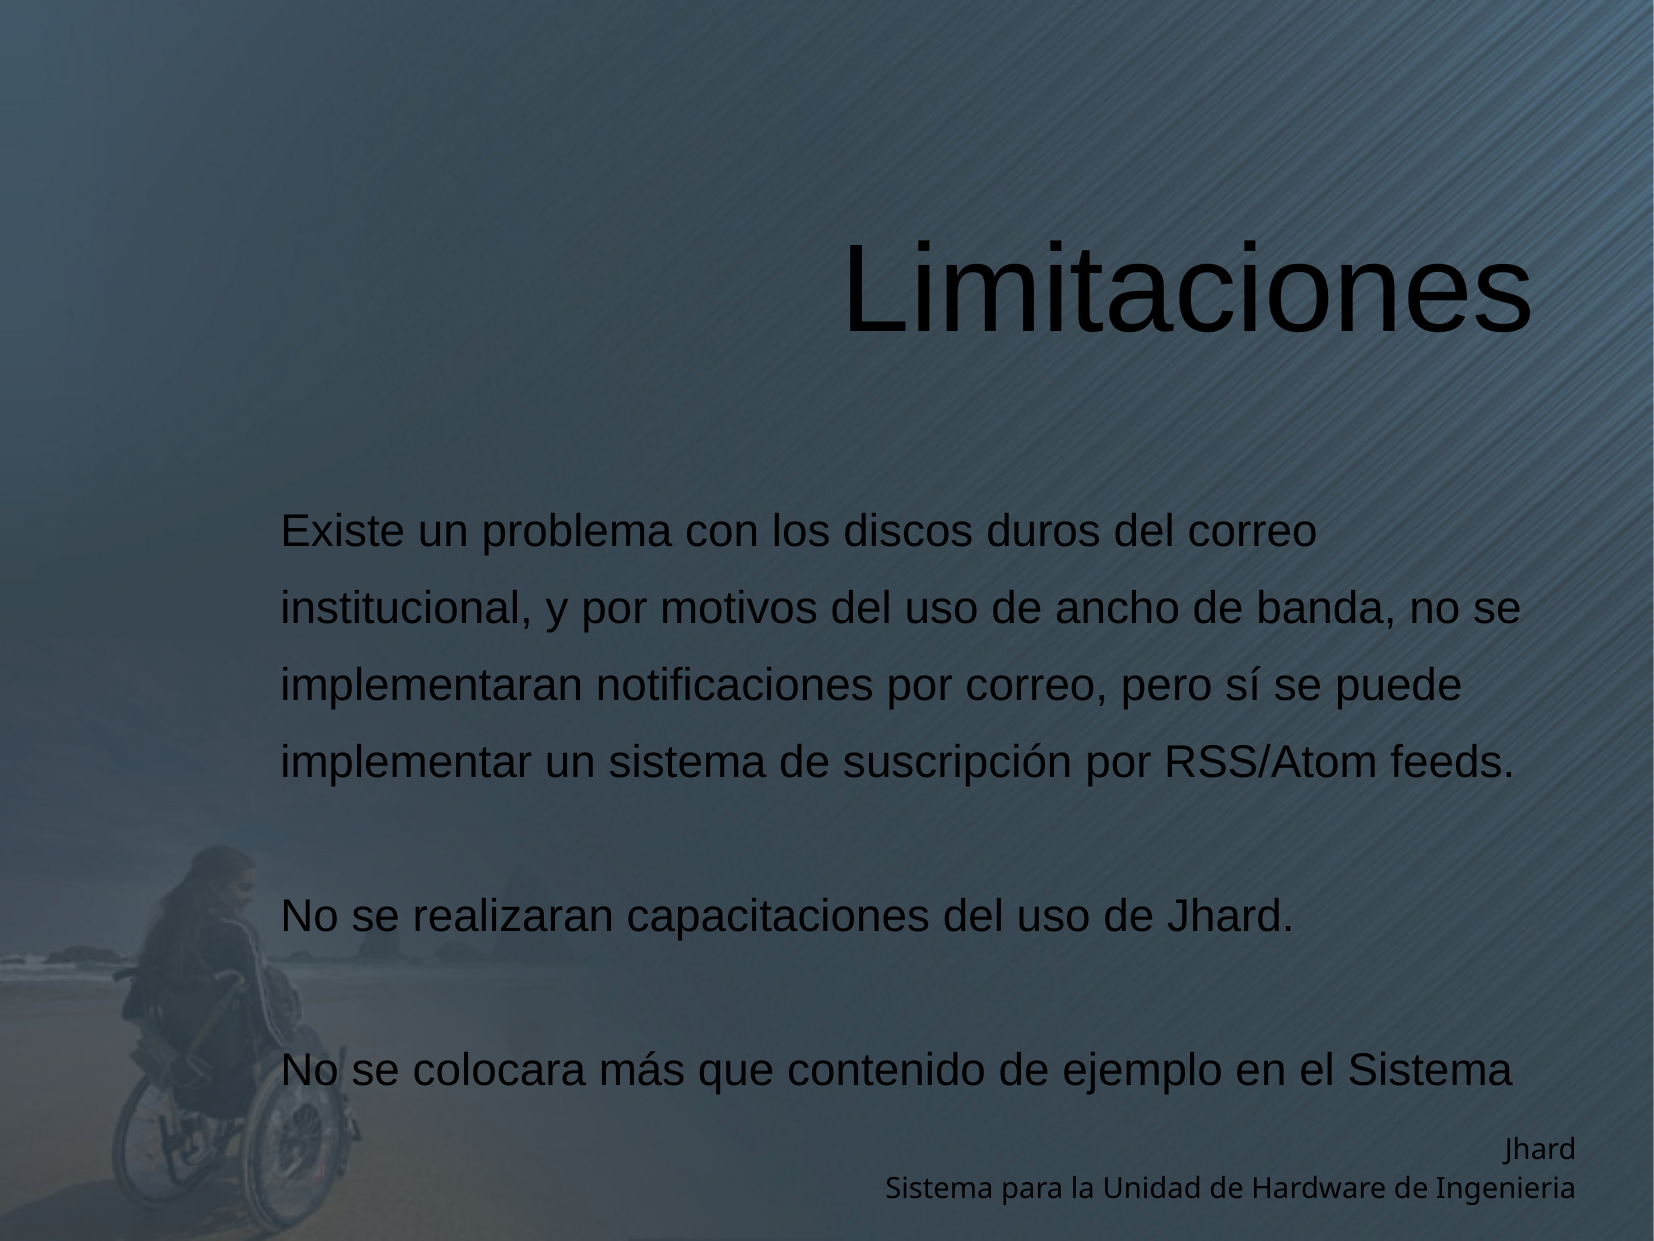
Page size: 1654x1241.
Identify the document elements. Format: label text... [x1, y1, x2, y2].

picture [0, 0, 1654, 1241]
title Limitaciones [584, 191, 1536, 384]
text_box Existe un problema con los discos duros del correo institucional, y por motivos del uso de ancho de banda, no se implementaran notificaciones por correo, pero sí se puede implementar un sistema de suscripción por RSS/Atom feeds. No se realizaran capacitaciones del uso de Jhard. No se colocara más que contenido de ejemplo en el Sistema [265, 472, 1565, 1154]
